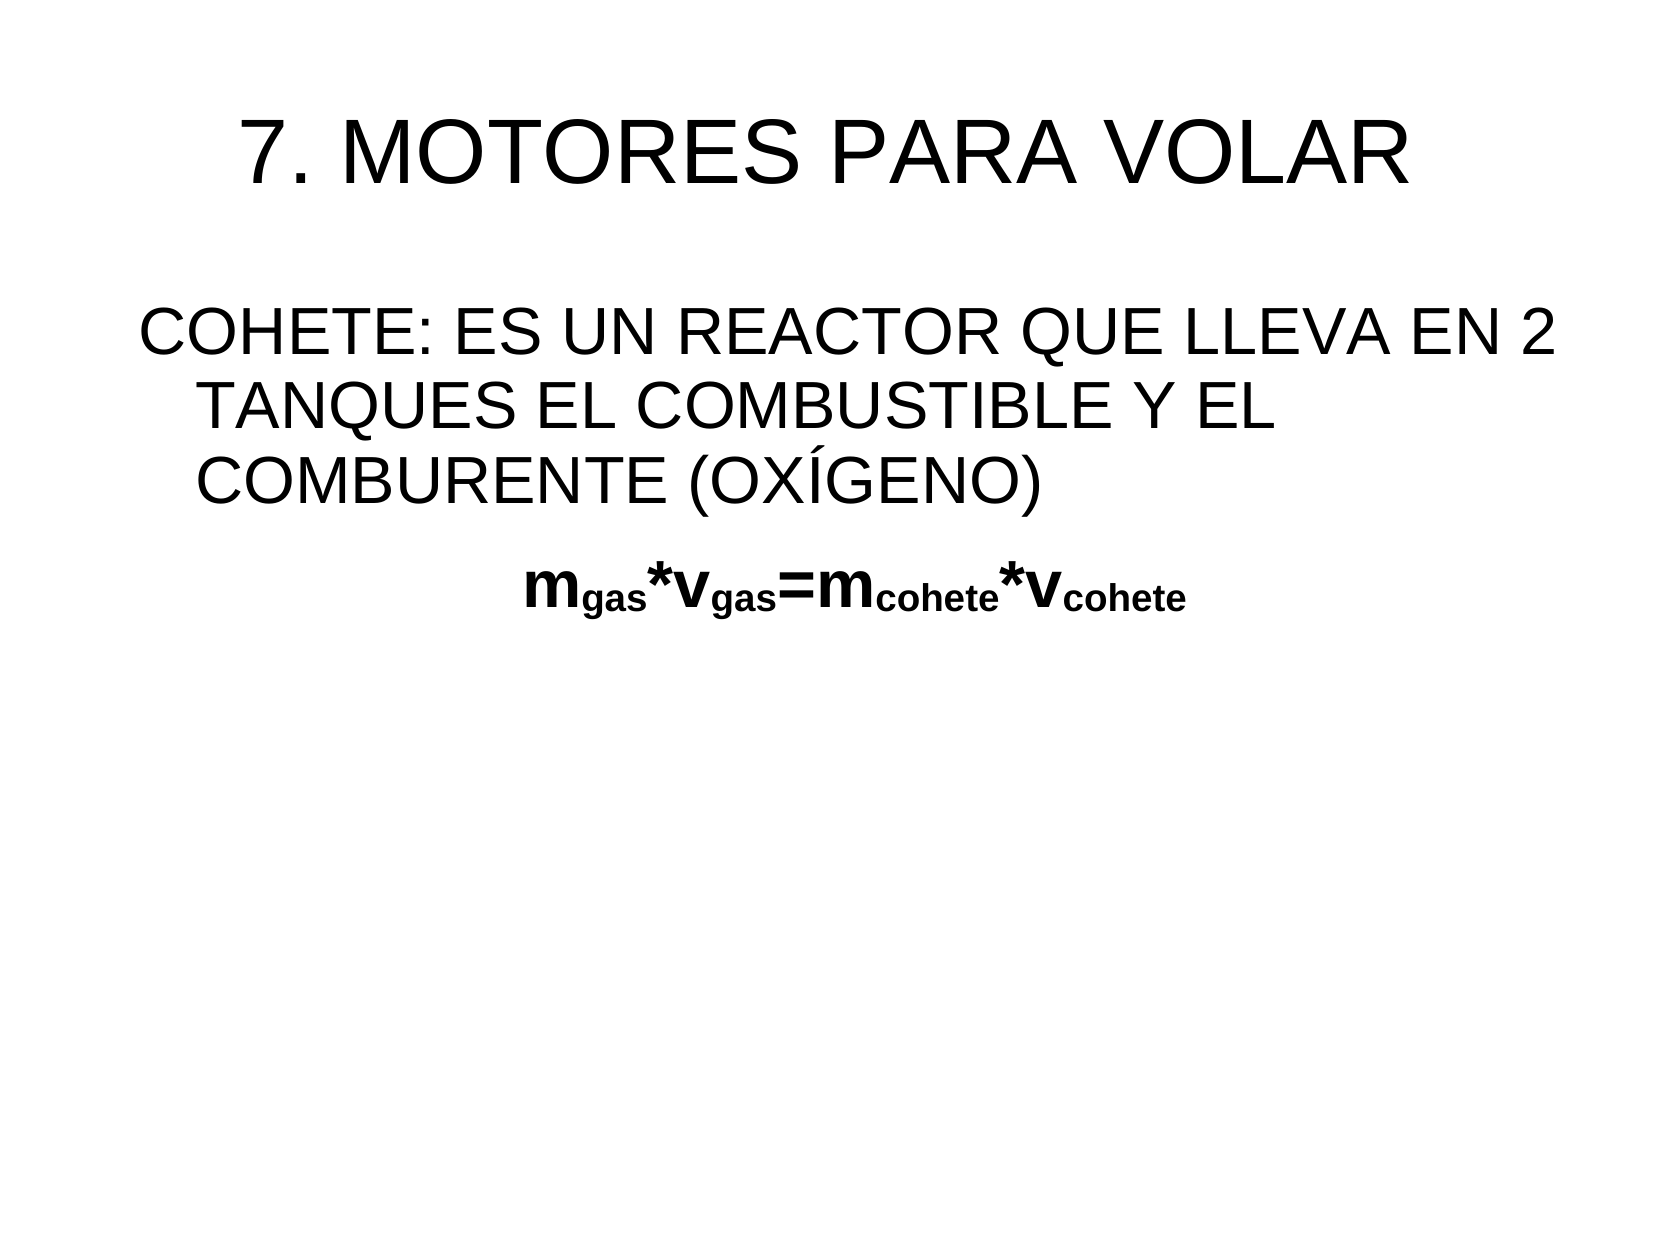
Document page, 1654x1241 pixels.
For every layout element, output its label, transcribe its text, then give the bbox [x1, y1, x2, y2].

title 7. MOTORES PARA VOLAR [82, 56, 1571, 249]
list COHETE: ES UN REACTOR QUE LLEVA EN 2 TANQUES EL COMBUSTIBLE Y EL COMBURENTE (OXÍGENO) mgas*vgas=mcohete*vcohete [82, 290, 1571, 1109]
